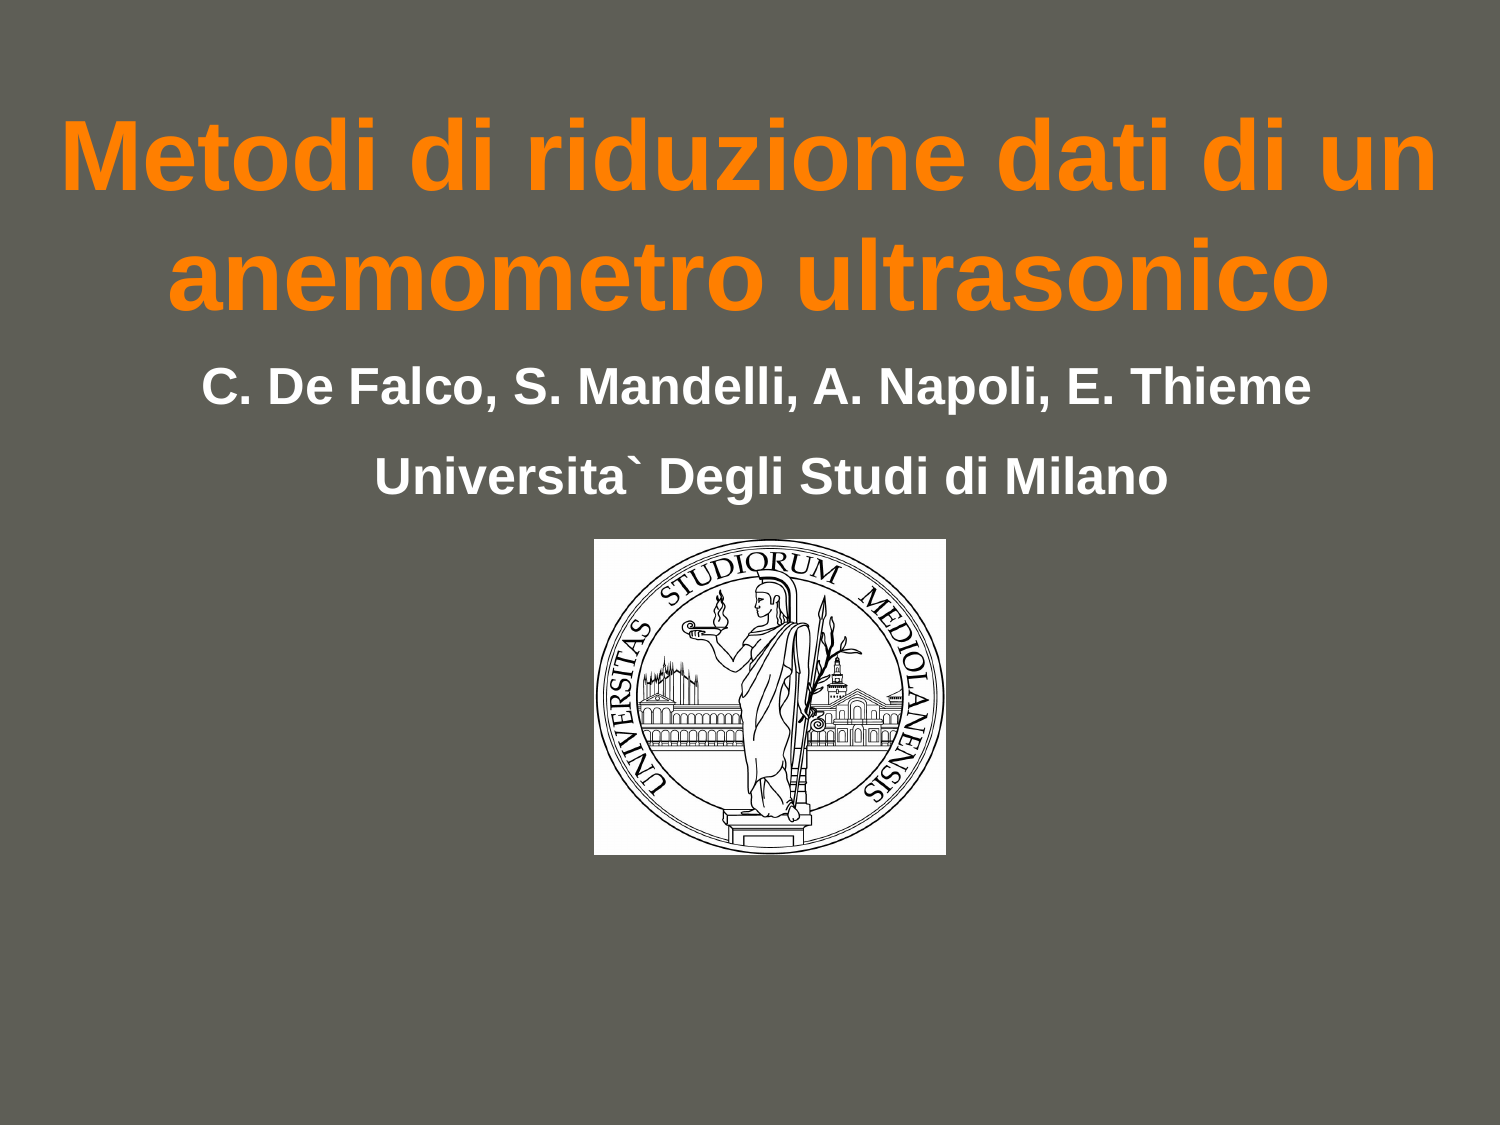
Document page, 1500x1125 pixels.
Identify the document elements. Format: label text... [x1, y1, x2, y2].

picture [594, 539, 946, 856]
text_box Universita` Degli Studi di Milano [90, 435, 1456, 723]
subtitle C. De Falco, S. Mandelli, A. Napoli, E. Thieme [75, 345, 1441, 633]
title Metodi di riduzione dati di un anemometro ultrasonico [0, 90, 1500, 332]
